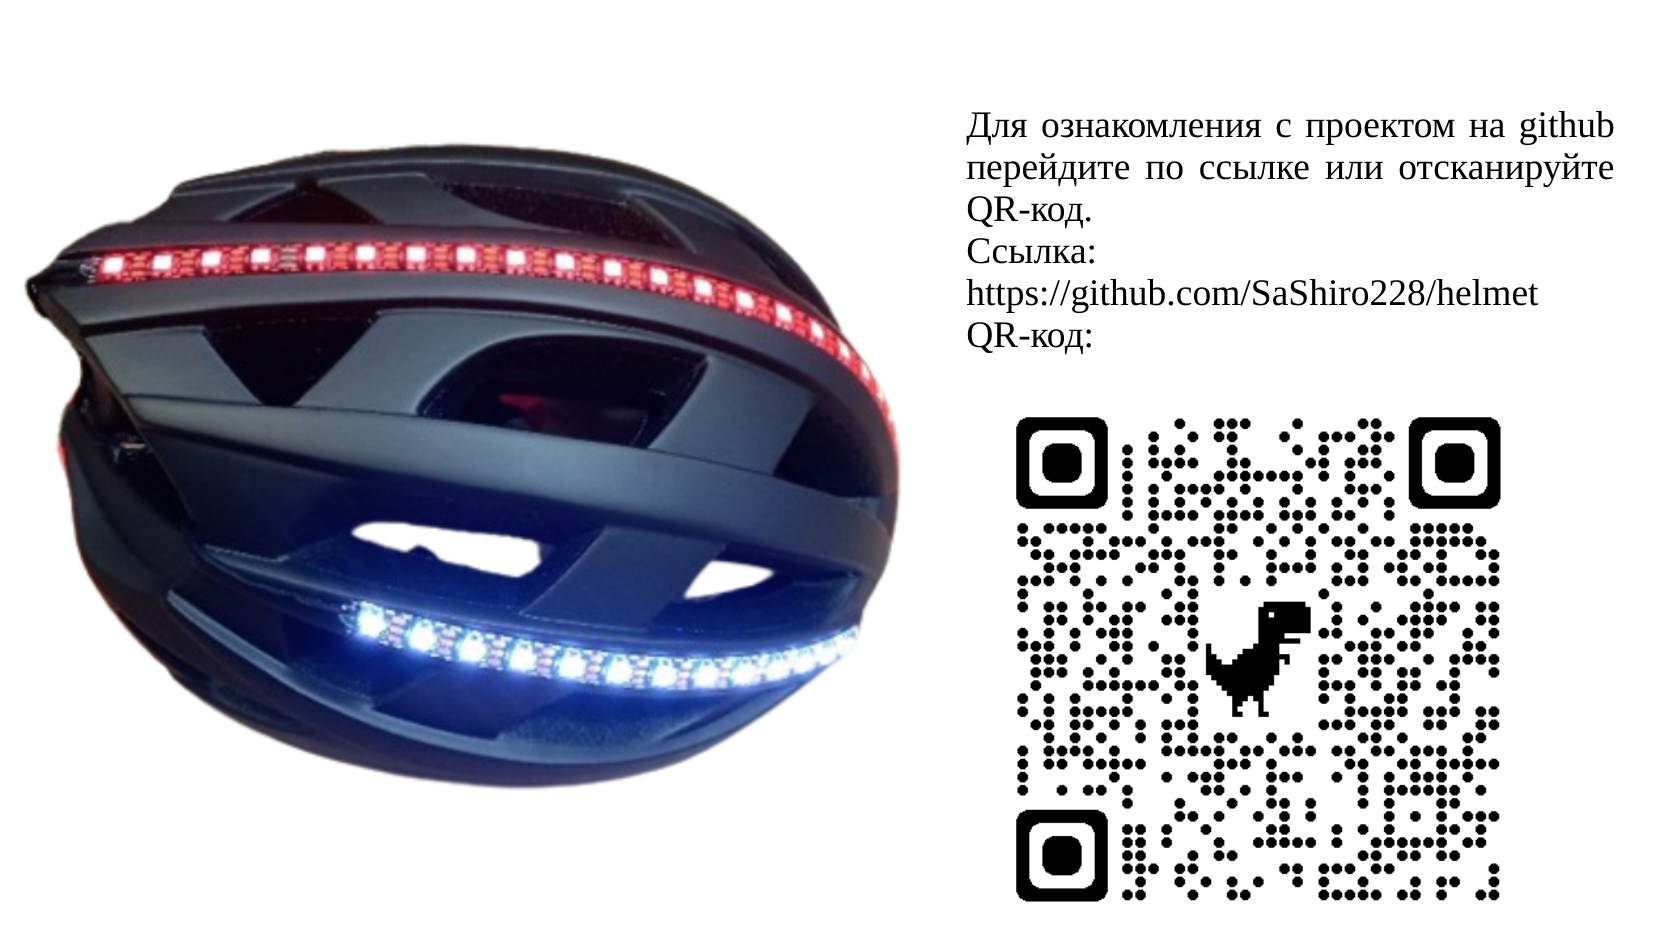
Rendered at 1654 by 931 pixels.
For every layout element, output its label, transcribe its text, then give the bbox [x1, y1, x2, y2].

picture [0, 94, 1553, 931]
text_box Для ознакомления с проектом на github перейдите по ссылке или отсканируйте QR-код. Ссылка: https://github.com/SaShiro228/helmet QR-код: [951, 94, 1631, 404]
